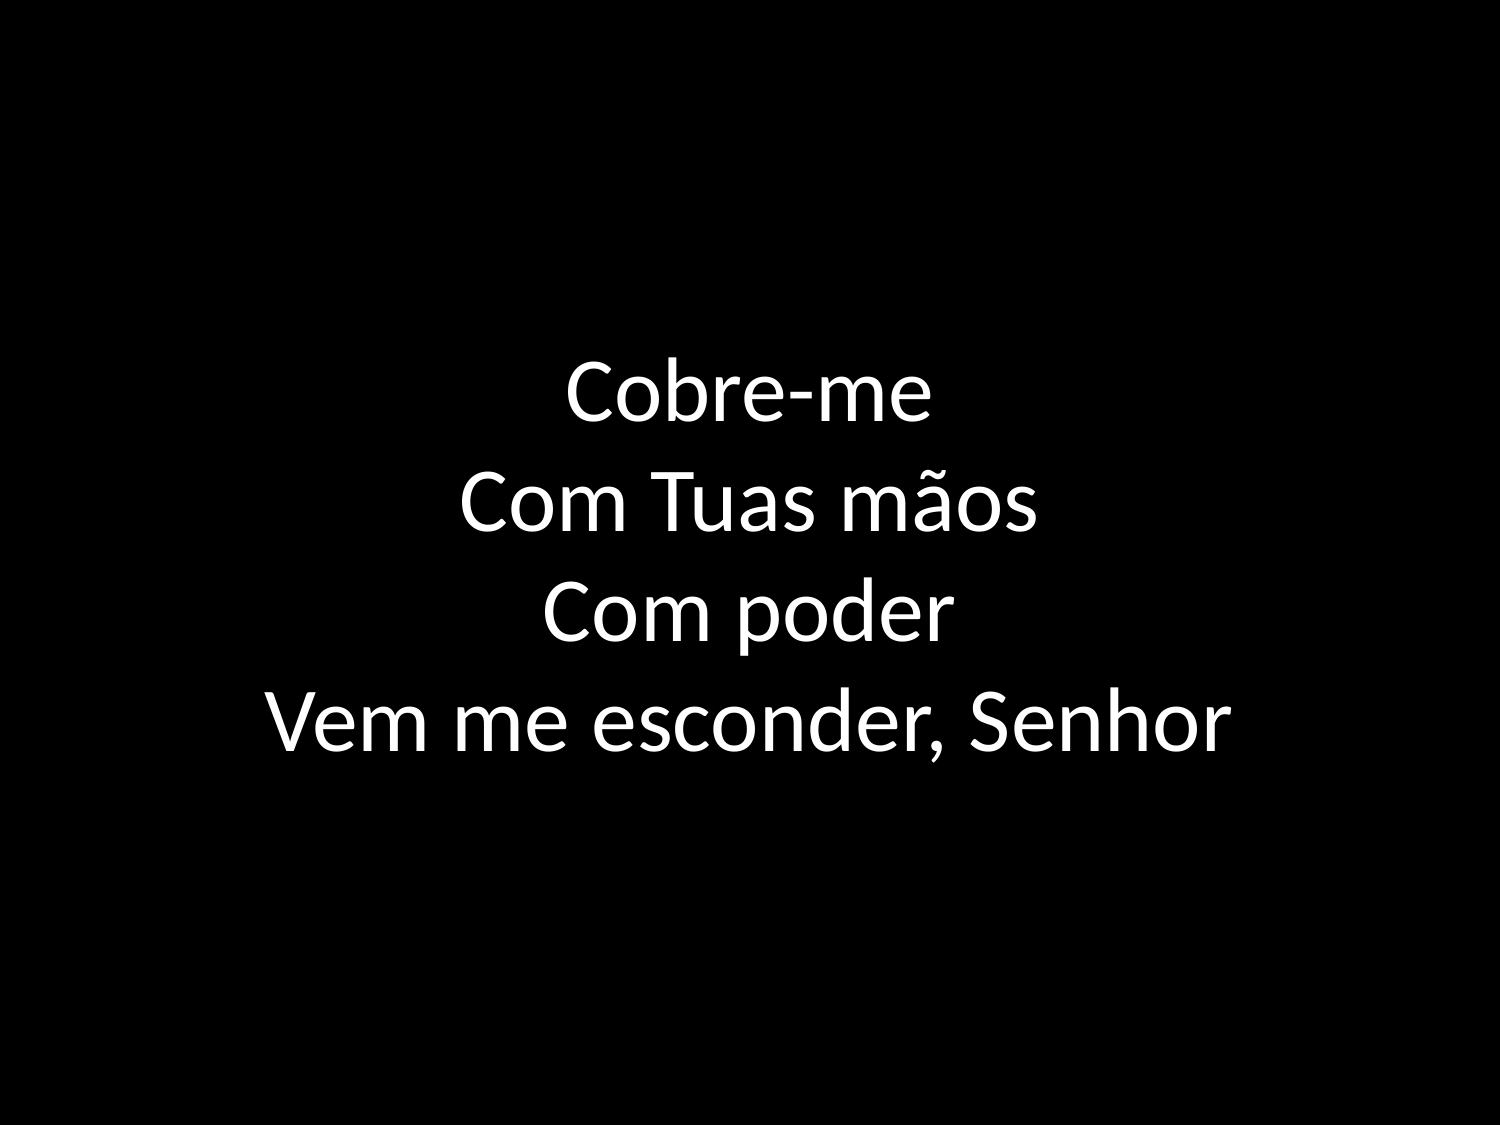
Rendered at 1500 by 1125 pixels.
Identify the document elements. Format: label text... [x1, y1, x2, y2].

title Cobre-me Com Tuas mãos Com poder Vem me esconder, Senhor [75, 45, 1425, 1055]
